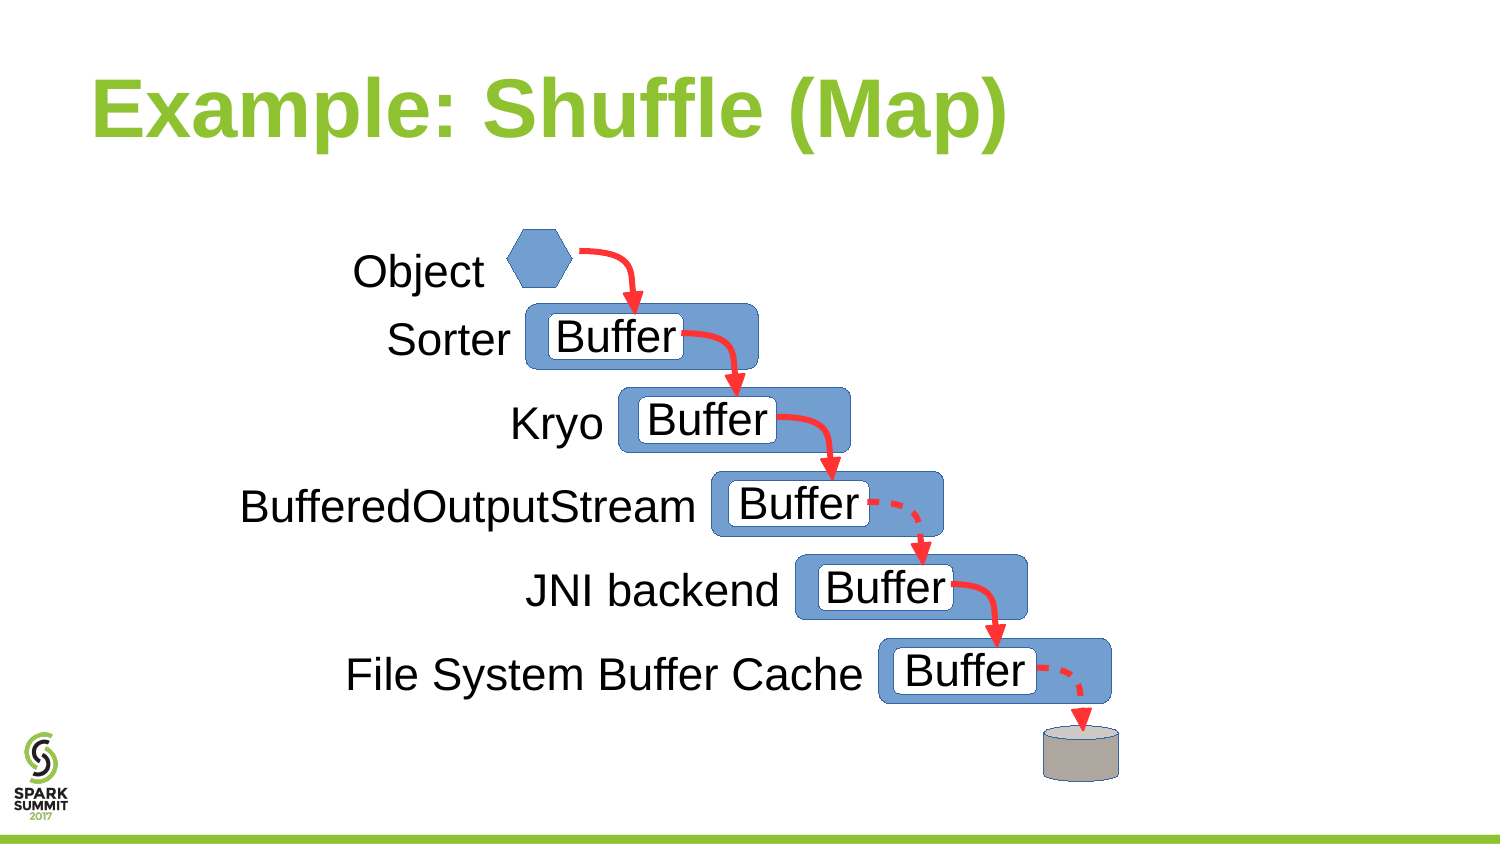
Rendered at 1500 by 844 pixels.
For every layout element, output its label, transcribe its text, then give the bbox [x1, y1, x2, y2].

text_box Object [203, 238, 500, 349]
text_box Sorter [360, 306, 526, 373]
text_box [925, 554, 1028, 620]
text_box Buffer [638, 396, 777, 444]
picture [13, 731, 69, 833]
text_box Buffer [728, 480, 870, 527]
title Example: Shuffle (Map) [75, 33, 1425, 175]
text_box Kryo [293, 390, 619, 457]
text_box Buffer [818, 564, 954, 611]
text_box [1043, 733, 1119, 782]
text_box Buffer [548, 313, 684, 360]
text_box [879, 638, 1112, 704]
text_box [619, 387, 826, 453]
text_box Buffer [893, 647, 1037, 695]
text_box JNI backend [470, 557, 796, 624]
title How fast is this? [1043, 725, 1119, 740]
text_box [739, 387, 851, 453]
text_box [637, 303, 759, 370]
text_box [712, 471, 944, 537]
text_box [526, 303, 731, 370]
text_box File System Buffer Cache [203, 641, 879, 708]
text_box BufferedOutputStream [158, 474, 712, 584]
text_box [506, 229, 573, 288]
text_box [796, 554, 991, 620]
